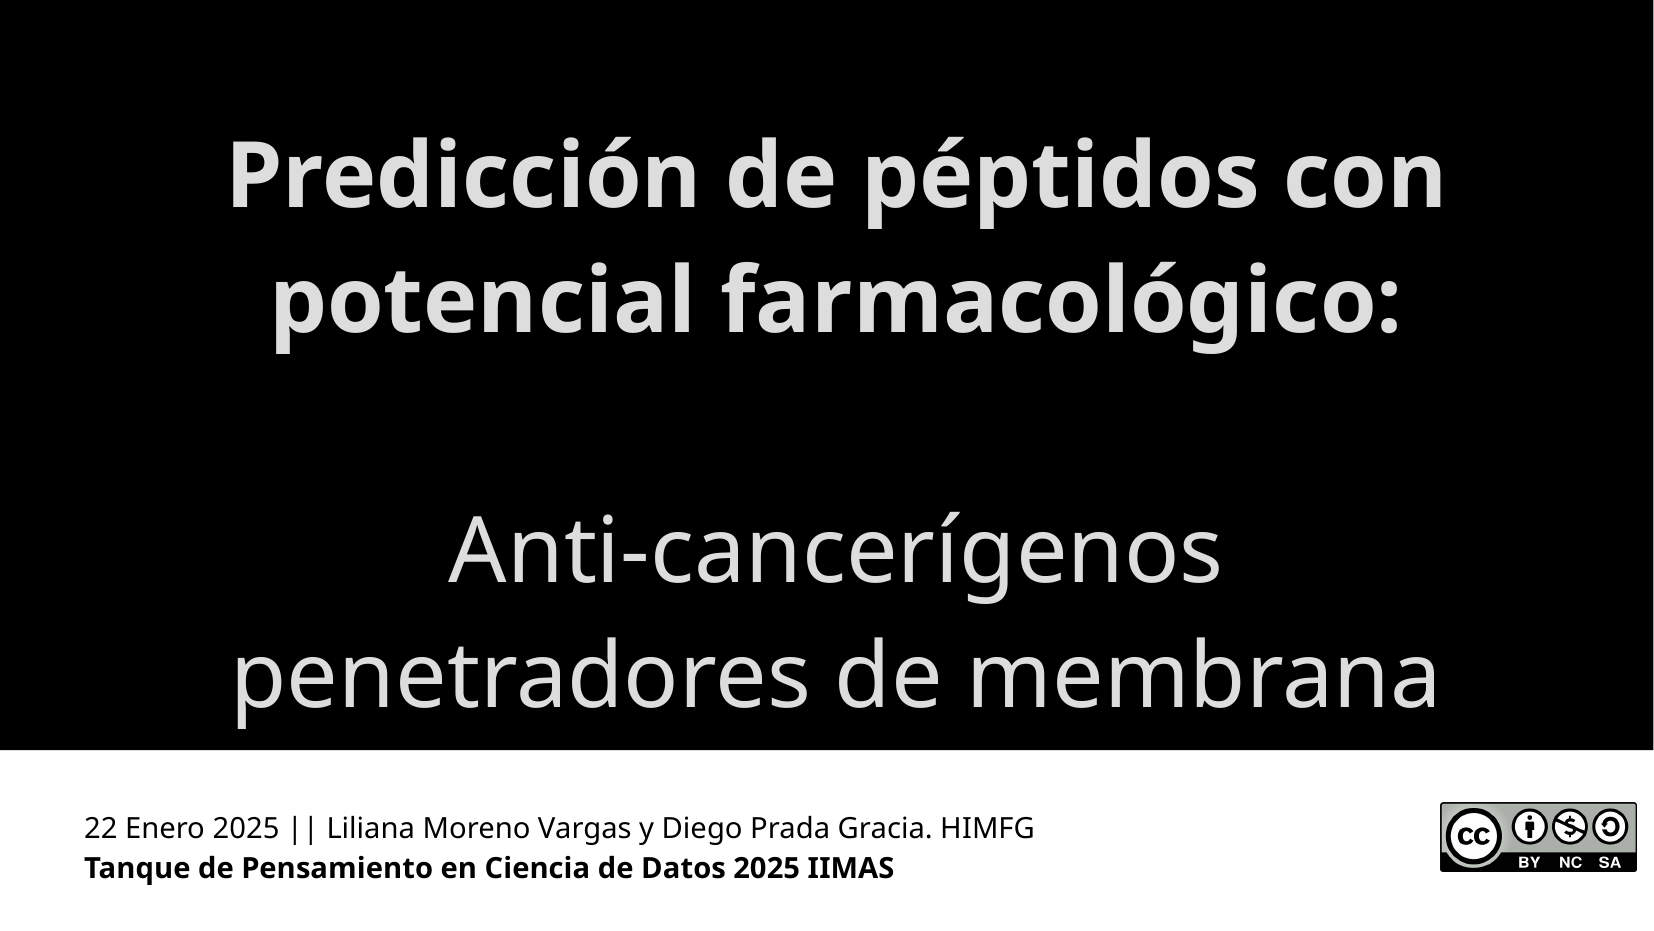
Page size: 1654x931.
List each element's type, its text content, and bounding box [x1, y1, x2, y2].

text_box 22 Enero 2025 || Liliana Moreno Vargas y Diego Prada Gracia. HIMFG Tanque de Pensamiento en Ciencia de Datos 2025 IIMAS [69, 800, 1122, 885]
text_box Predicción de péptidos con potencial farmacológico: Anti-cancerígenos penetradores de membrana [131, 102, 1542, 668]
text_box [0, 0, 1654, 751]
picture [1440, 802, 1637, 872]
